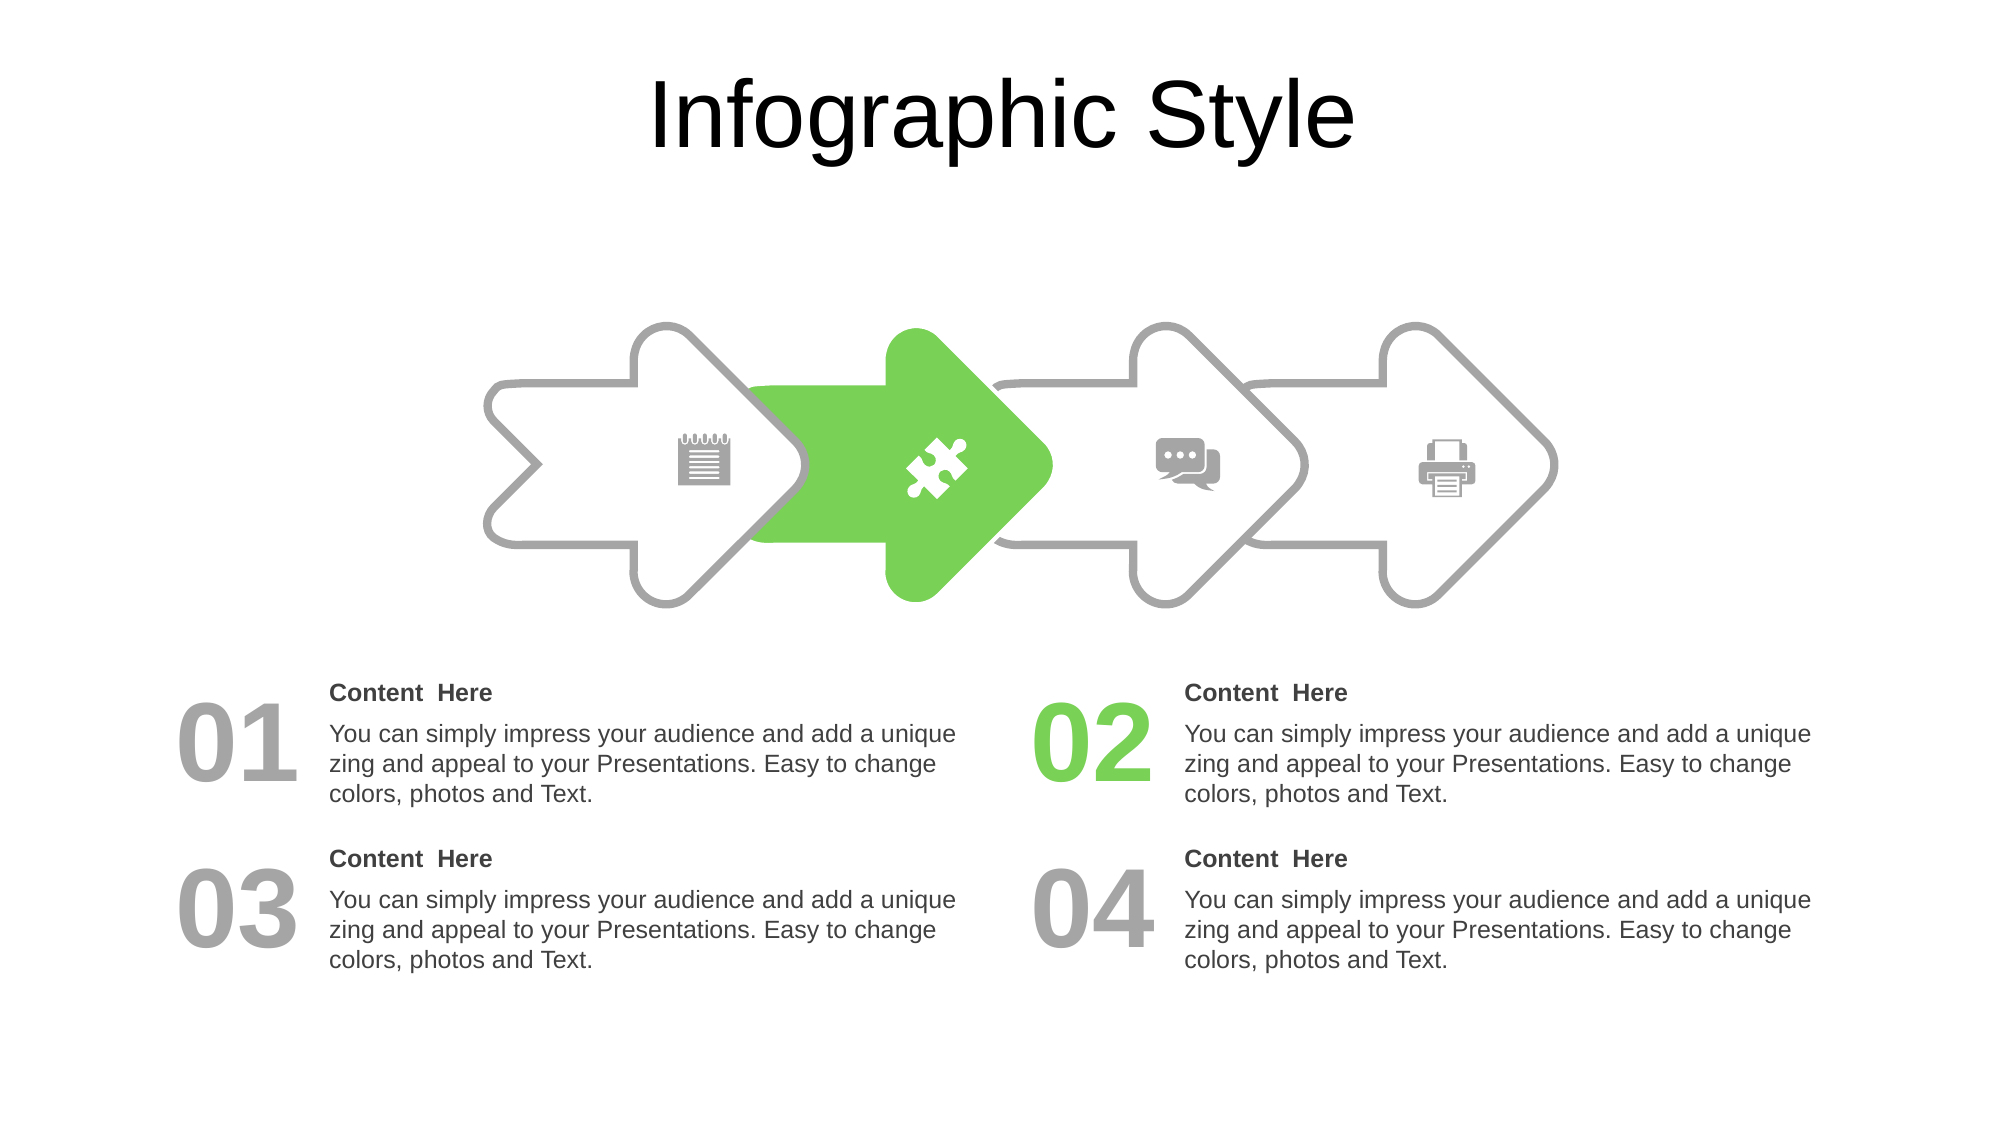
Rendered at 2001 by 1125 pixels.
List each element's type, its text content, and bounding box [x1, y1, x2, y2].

text_box You can simply impress your audience and add a unique zing and appeal to your Presentations. Easy to change colors, photos and Text. [329, 710, 997, 816]
text_box Content Here [1184, 835, 1853, 876]
text_box 03 [158, 835, 301, 971]
text_box Content Here [1184, 668, 1853, 710]
text_box 02 [1013, 669, 1156, 805]
text_box You can simply impress your audience and add a unique zing and appeal to your Presentations. Easy to change colors, photos and Text. [1184, 876, 1853, 982]
text_box You can simply impress your audience and add a unique zing and appeal to your Presentations. Easy to change colors, photos and Text. [1184, 710, 1853, 816]
text_box Content Here [329, 668, 997, 710]
list Infographic Style [53, 55, 1952, 175]
text_box Content Here [329, 835, 997, 876]
text_box 04 [1013, 835, 1156, 971]
text_box You can simply impress your audience and add a unique zing and appeal to your Presentations. Easy to change colors, photos and Text. [329, 876, 997, 982]
text_box 01 [158, 669, 301, 805]
text_box [487, 326, 1555, 605]
